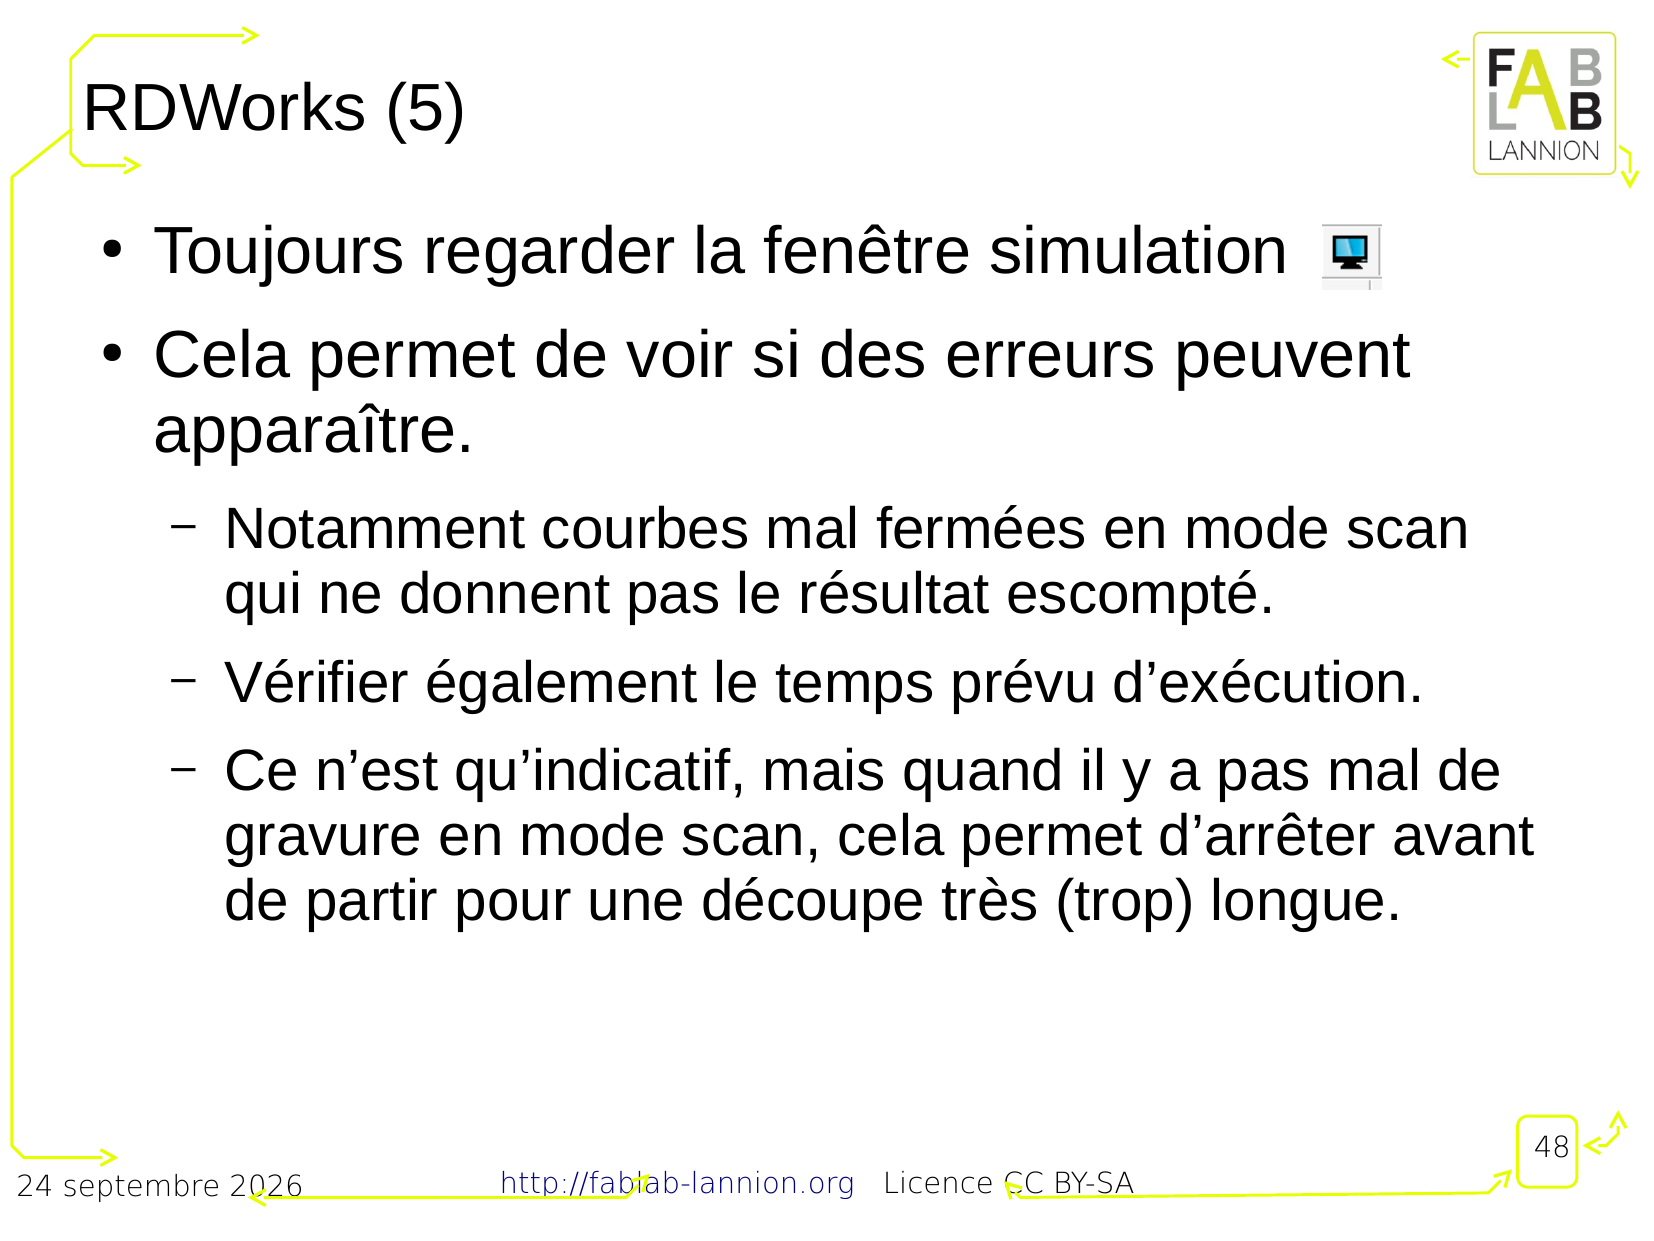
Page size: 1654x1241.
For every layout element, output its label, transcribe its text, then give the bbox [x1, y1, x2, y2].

picture [1322, 212, 1382, 290]
list Toujours regarder la fenêtre simulation Cela permet de voir si des erreurs peuvent apparaître. Notamment courbes mal fermées en mode scan qui ne donnent pas le résultat escompté. Vérifier également le temps prévu d’exécution. Ce n’est qu’indicatif, mais quand il y a pas mal de gravure en mode scan, cela permet d’arrêter avant de partir pour une découpe très (trop) longue. [82, 212, 1560, 1134]
title RDWorks (5) [82, 49, 1441, 166]
picture [1470, 29, 1619, 178]
